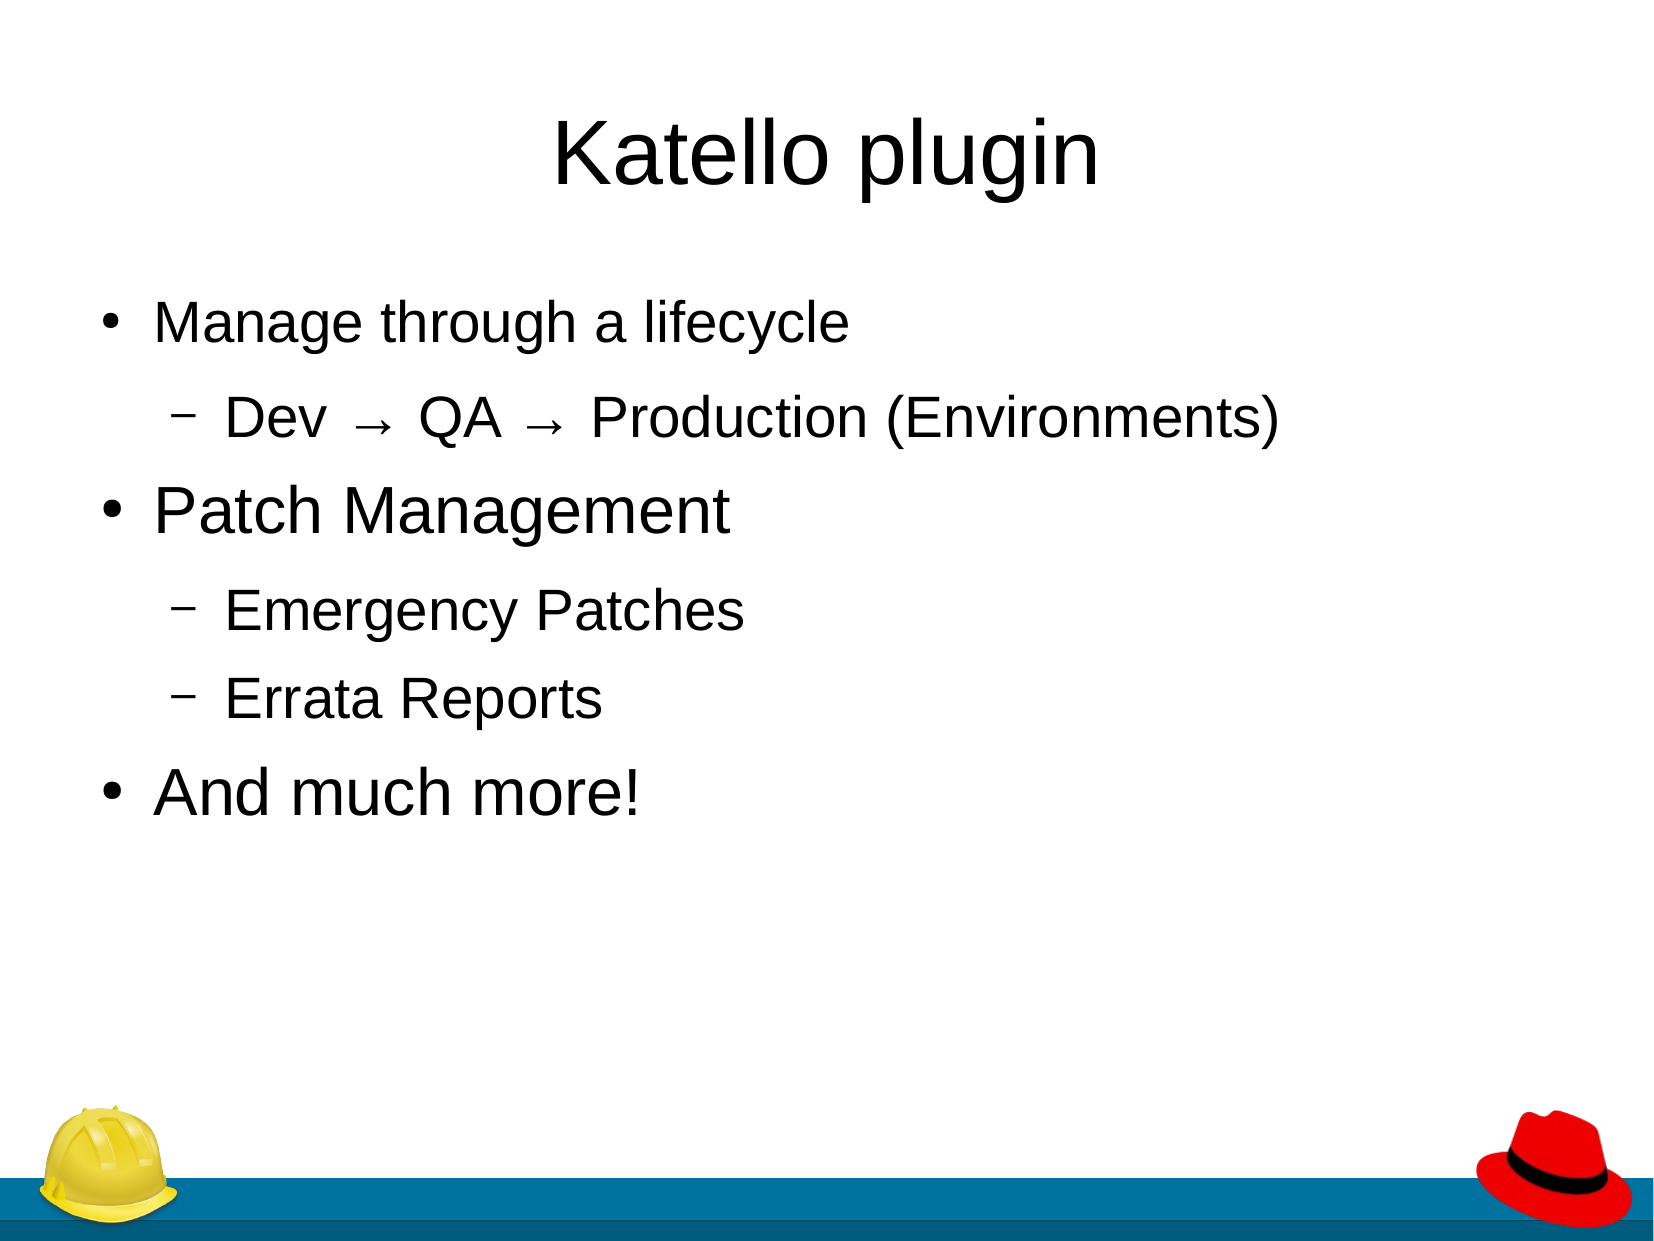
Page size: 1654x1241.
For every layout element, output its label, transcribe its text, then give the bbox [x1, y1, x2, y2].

list Manage through a lifecycle Dev → QA → Production (Environments) Patch Management Emergency Patches Errata Reports And much more! [82, 290, 1571, 1010]
picture [23, 1086, 189, 1227]
title Katello plugin [82, 49, 1571, 257]
picture [1476, 1110, 1633, 1227]
